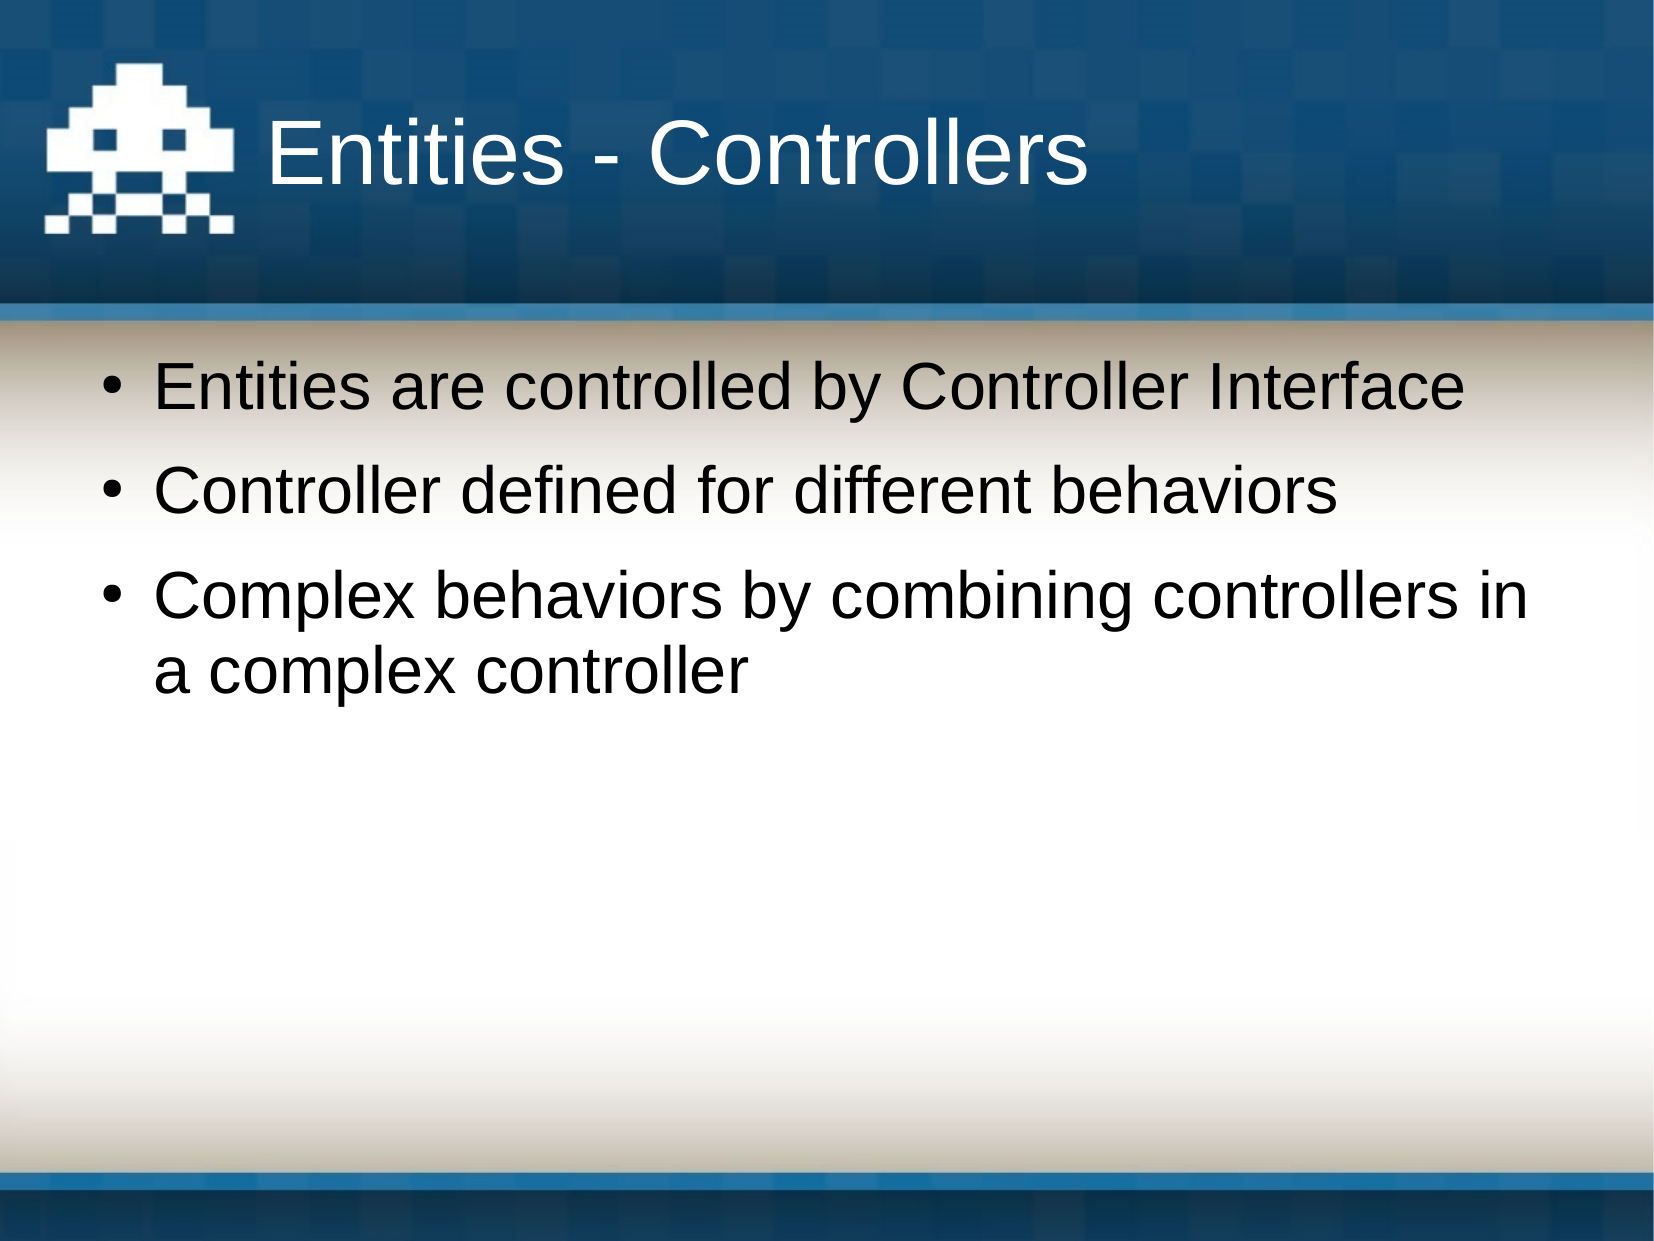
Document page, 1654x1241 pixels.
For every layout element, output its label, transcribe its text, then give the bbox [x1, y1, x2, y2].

list Entities are controlled by Controller Interface Controller defined for different behaviors Complex behaviors by combining controllers in a complex controller [82, 349, 1571, 1069]
picture [0, 0, 1654, 1241]
title Entities - Controllers [265, 49, 1571, 257]
